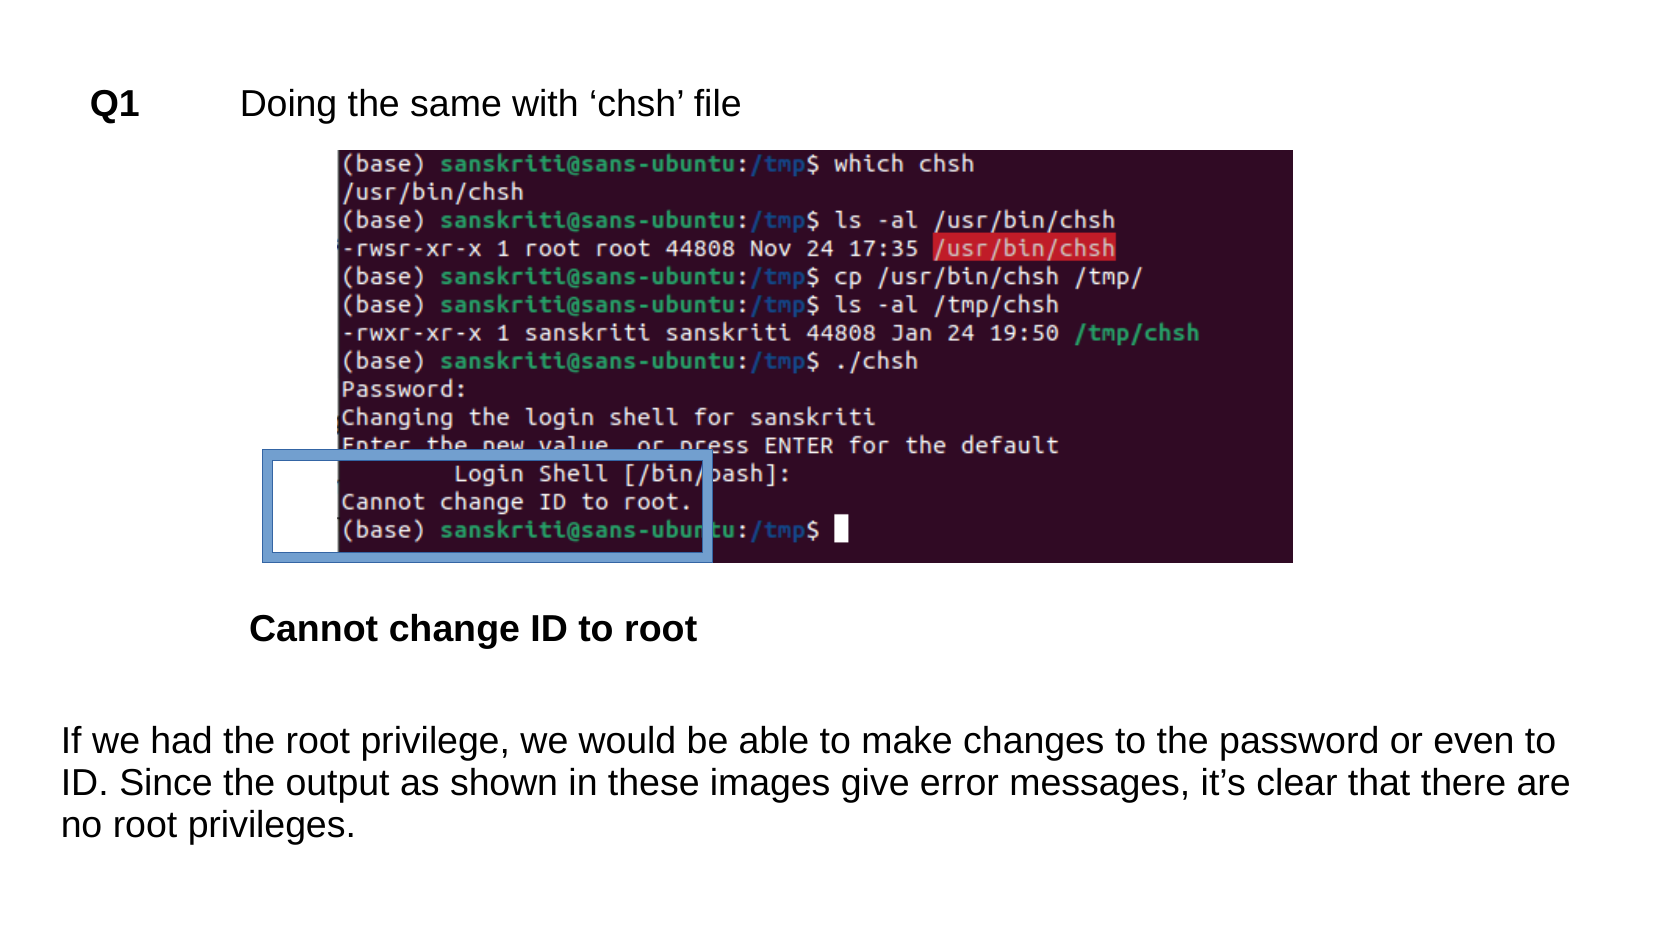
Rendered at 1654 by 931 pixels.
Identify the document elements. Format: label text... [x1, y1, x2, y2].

picture [337, 150, 1293, 563]
text_box [262, 449, 713, 563]
text_box If we had the root privilege, we would be able to make changes to the password or even to ID. Since the output as shown in these images give error messages, it’s clear that there are no root privileges. [46, 712, 1622, 854]
text_box Cannot change ID to root [234, 600, 713, 657]
text_box Doing the same with ‘chsh’ file [225, 75, 946, 174]
text_box Q1 [75, 75, 155, 132]
picture [337, 461, 702, 552]
